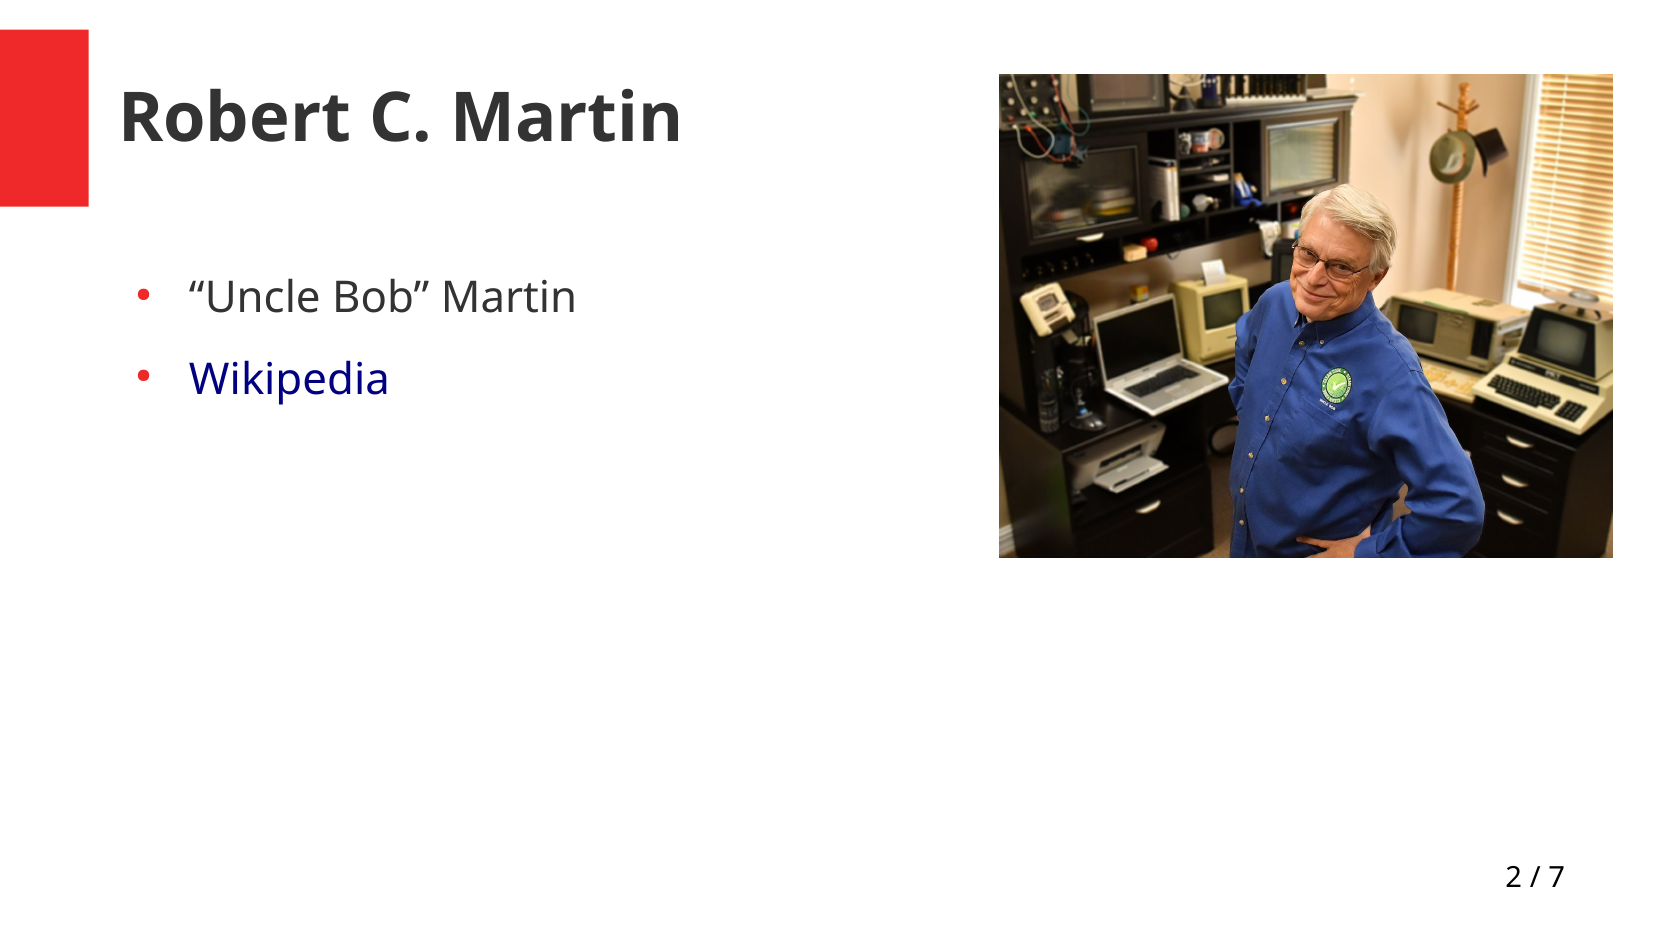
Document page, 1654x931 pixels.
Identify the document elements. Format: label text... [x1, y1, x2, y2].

title Robert C. Martin [118, 37, 1571, 193]
list “Uncle Bob” Martin Wikipedia [118, 265, 976, 806]
picture [999, 74, 1613, 558]
